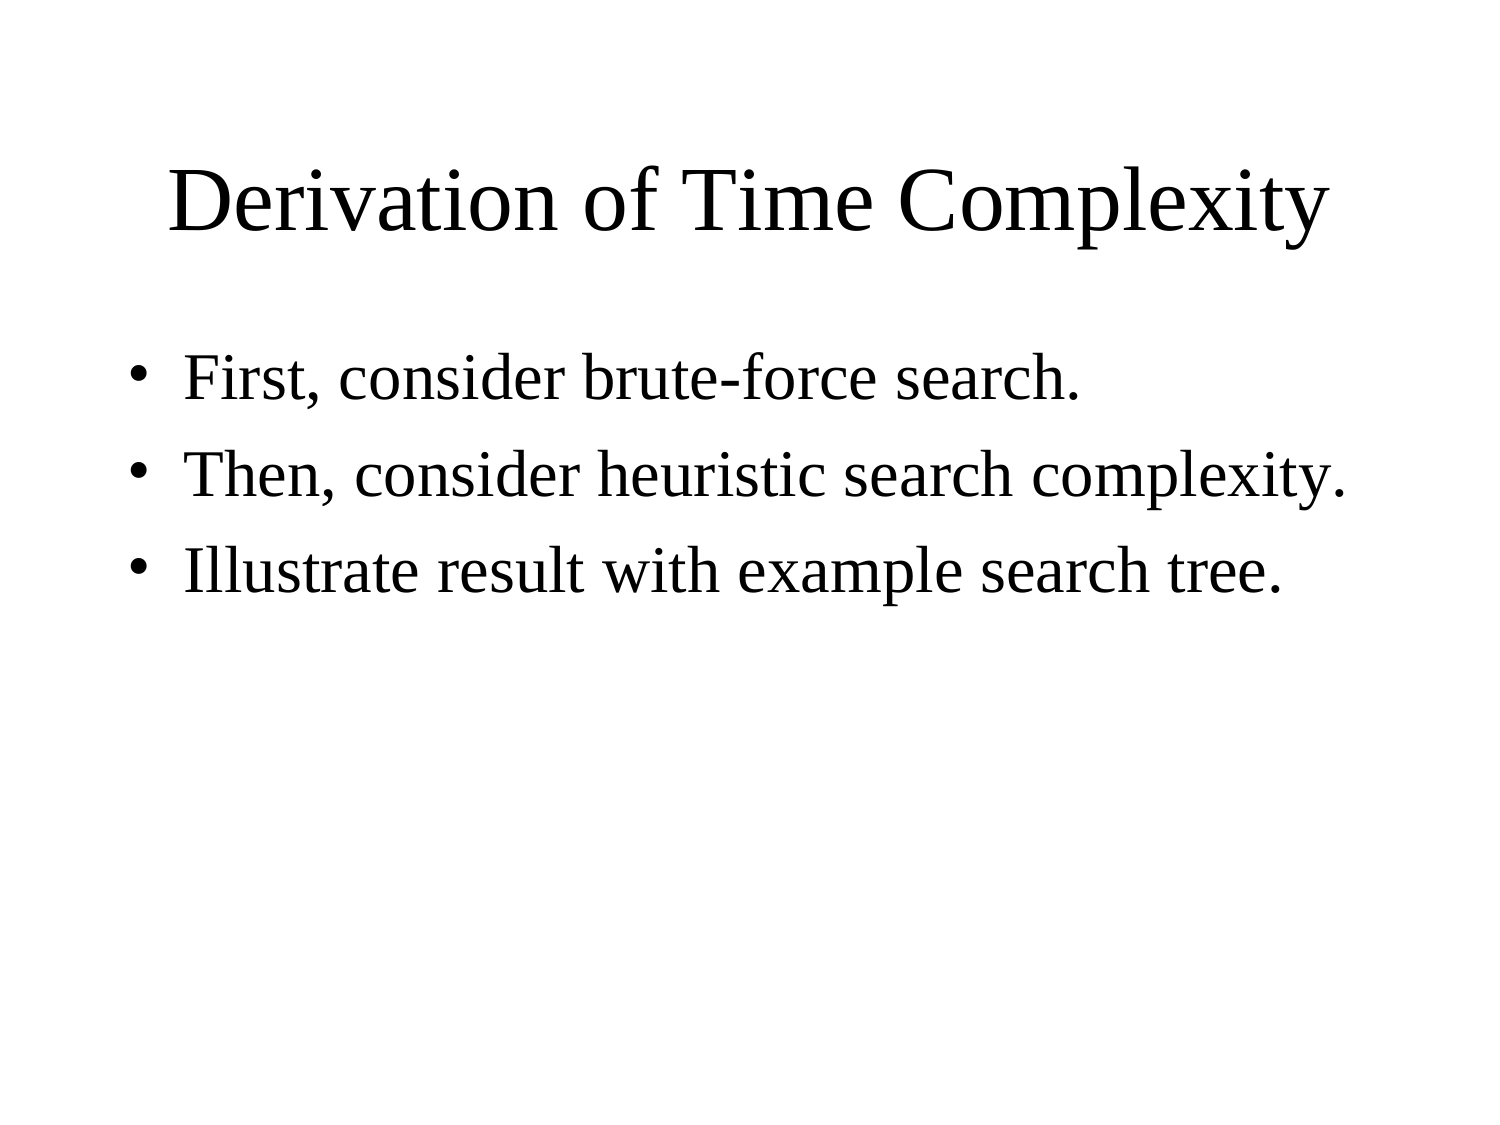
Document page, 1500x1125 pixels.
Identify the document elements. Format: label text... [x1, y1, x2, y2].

list First, consider brute-force search. Then, consider heuristic search complexity. Illustrate result with example search tree. [112, 324, 1388, 1000]
title Derivation of Time Complexity [112, 99, 1388, 288]
